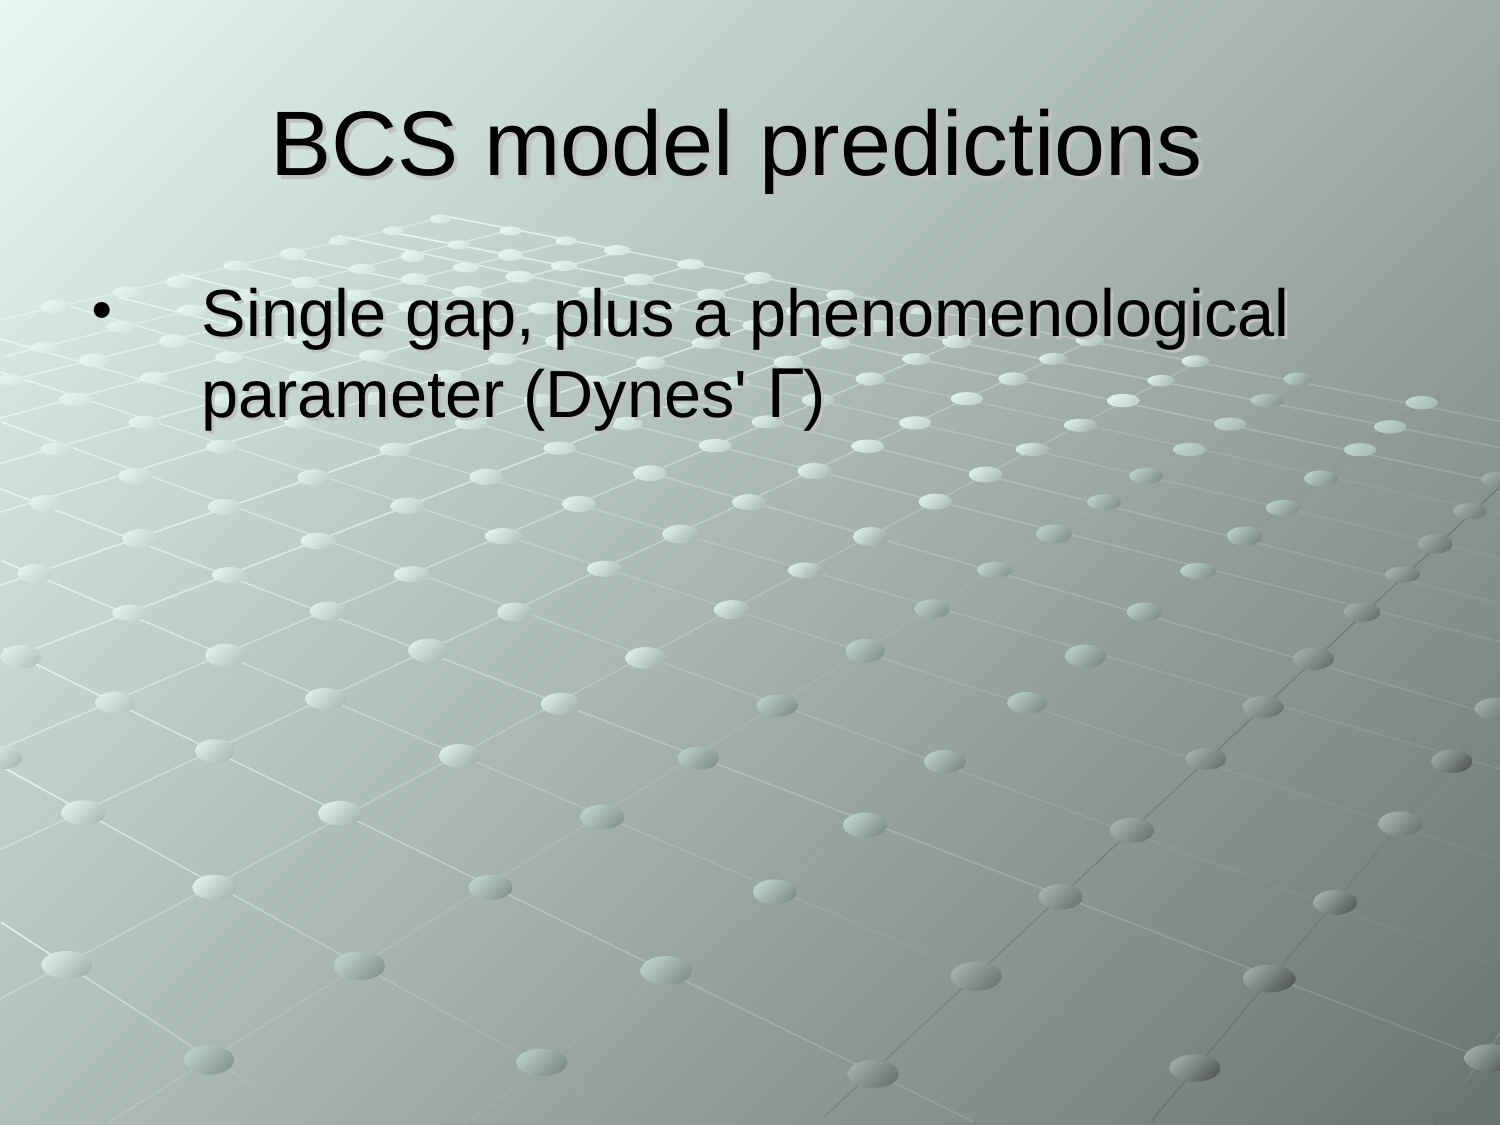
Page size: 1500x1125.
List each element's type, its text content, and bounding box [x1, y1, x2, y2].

list Single gap, plus a phenomenological parameter (Dynes' Γ) [75, 262, 1425, 1005]
title BCS model predictions [75, 44, 1425, 233]
